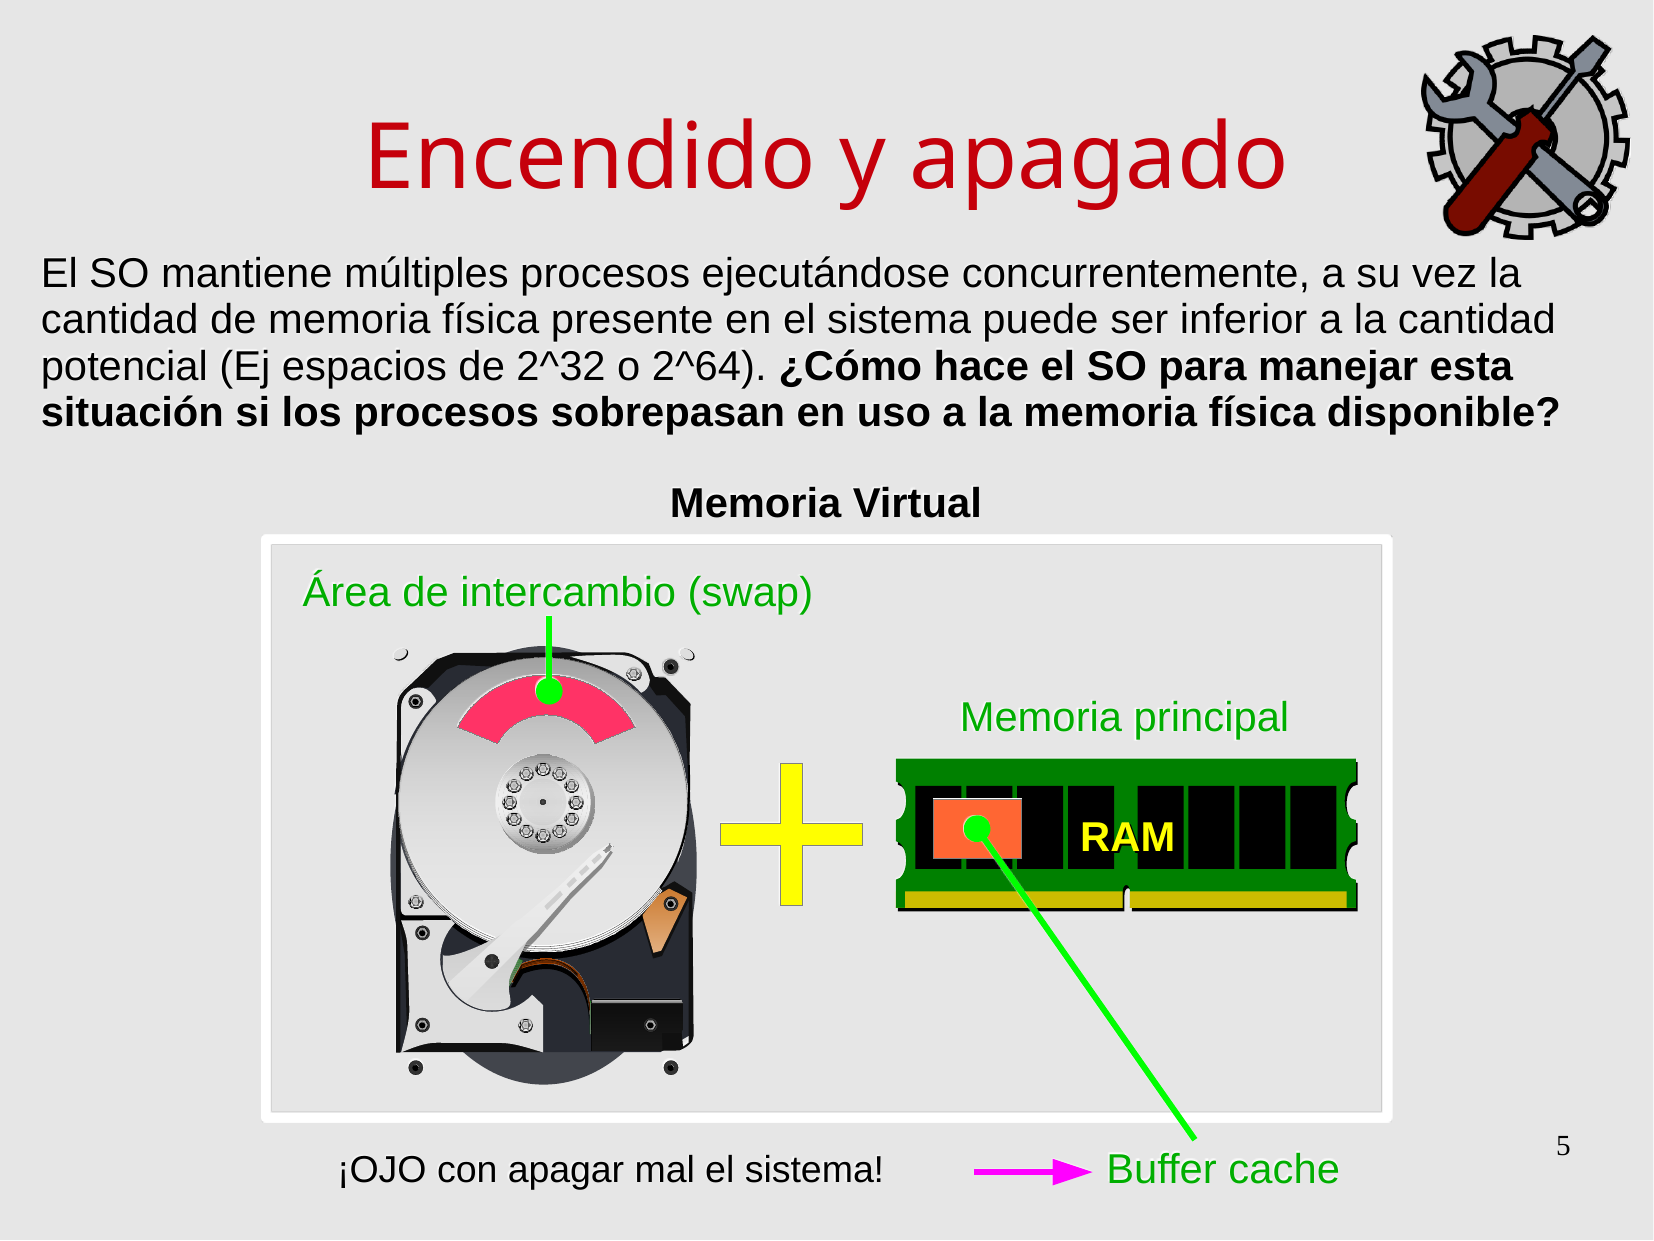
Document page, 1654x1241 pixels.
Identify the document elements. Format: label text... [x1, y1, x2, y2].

text_box ¡OJO con apagar mal el sistema! [322, 1141, 951, 1199]
text_box Área de intercambio (swap) [287, 561, 829, 623]
picture [891, 750, 1365, 924]
text_box Buffer cache [1091, 1137, 1355, 1200]
text_box [933, 799, 1022, 859]
text_box Memoria principal [944, 686, 1304, 749]
text_box El SO mantiene múltiples procesos ejecutándose concurrentemente, a su vez la cantidad de memoria física presente en el sistema puede ser inferior a la cantidad potencial (Ej espacios de 2^32 o 2^64). ¿Cómo hace el SO para manejar esta situación si los procesos sobrepasan en uso a la memoria física disponible? [26, 242, 1628, 443]
text_box [720, 763, 863, 906]
picture [390, 646, 697, 1085]
title Encendido y apagado [82, 49, 1571, 242]
text_box Memoria Virtual [655, 472, 998, 534]
picture [1421, 35, 1630, 240]
text_box [457, 675, 636, 744]
